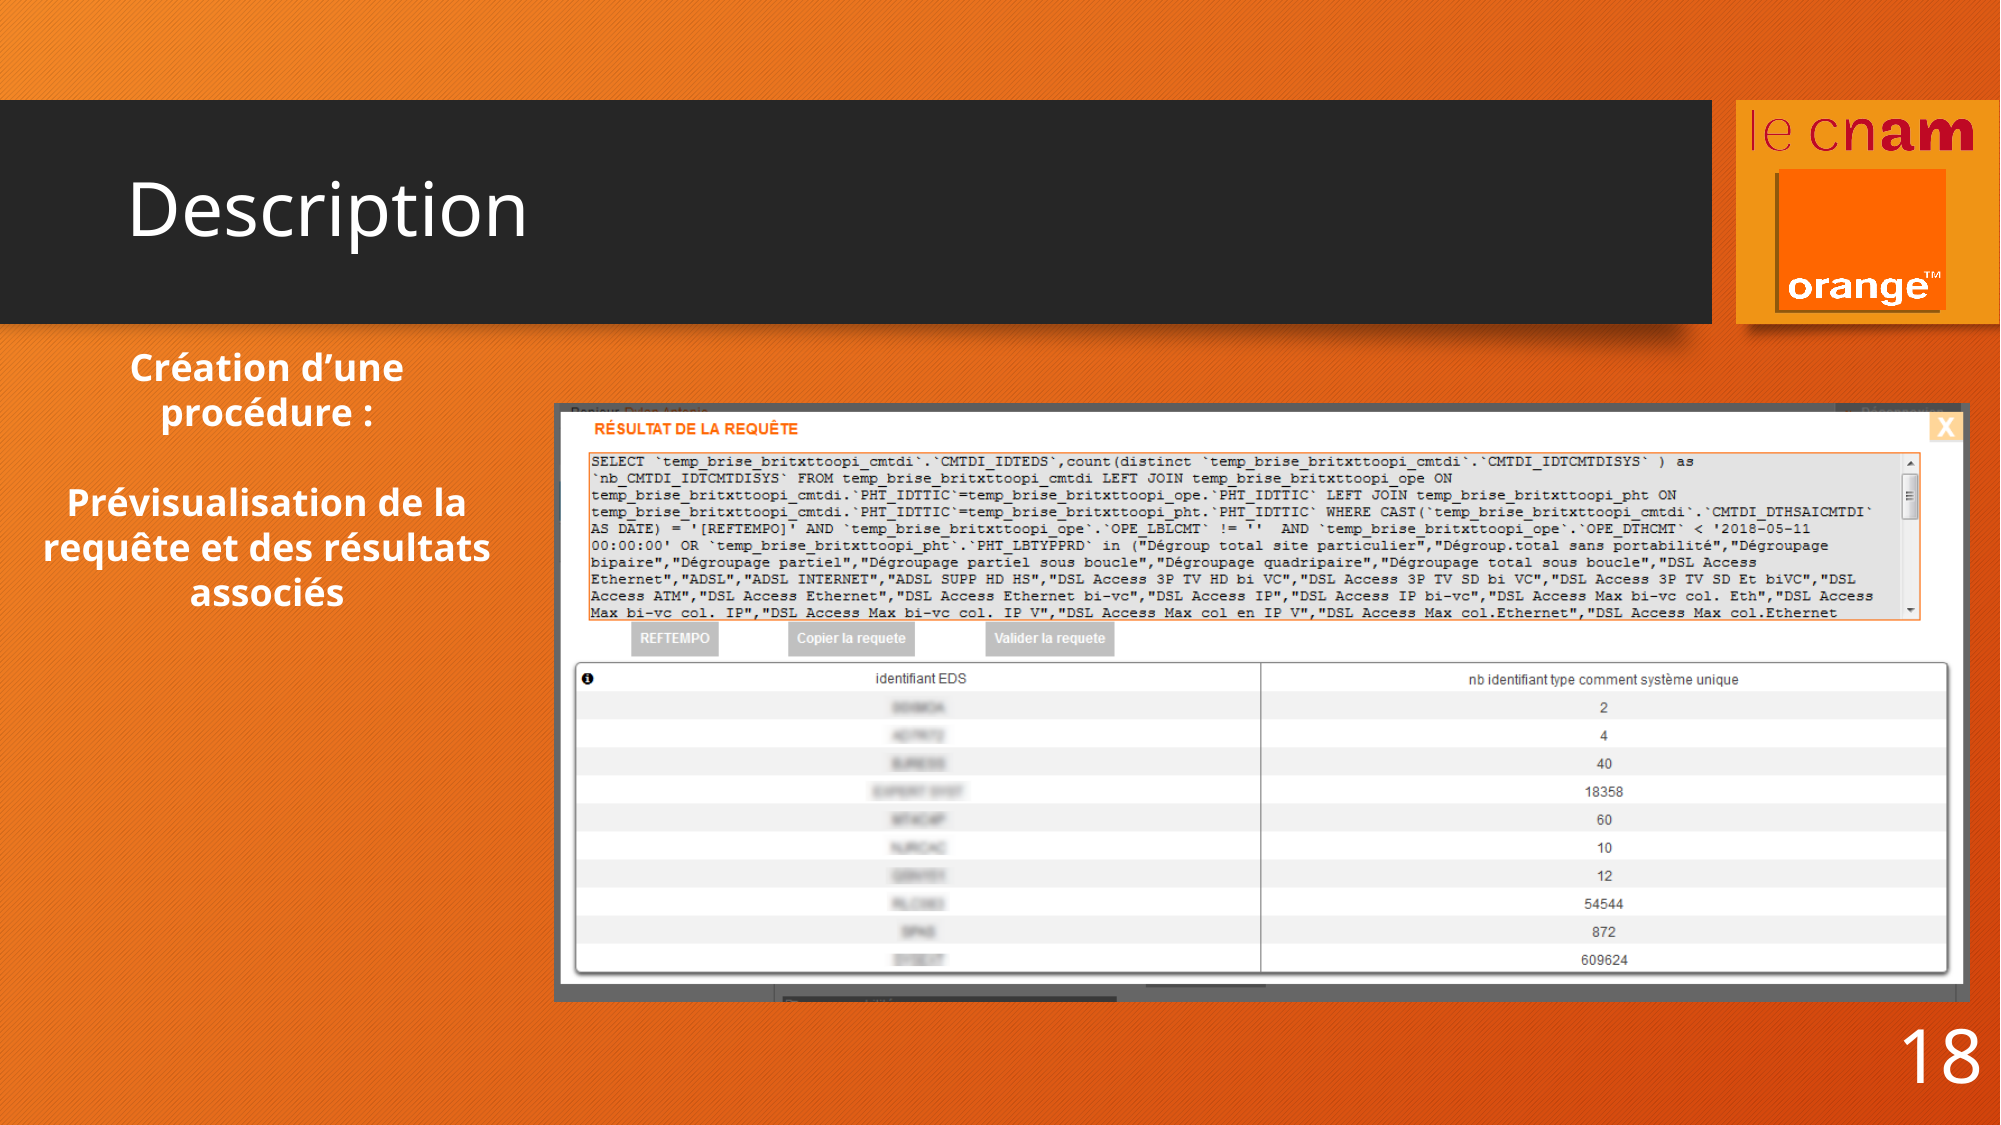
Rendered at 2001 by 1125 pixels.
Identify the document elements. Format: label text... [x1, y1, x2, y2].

text_box [1882, 970, 2000, 1125]
picture [1752, 110, 1973, 151]
picture [1779, 169, 1946, 310]
title Description [111, 123, 1689, 301]
text_box Création d’une procédure : Prévisualisation de la requête et des résultats associés [27, 336, 555, 624]
picture [554, 403, 1970, 1002]
